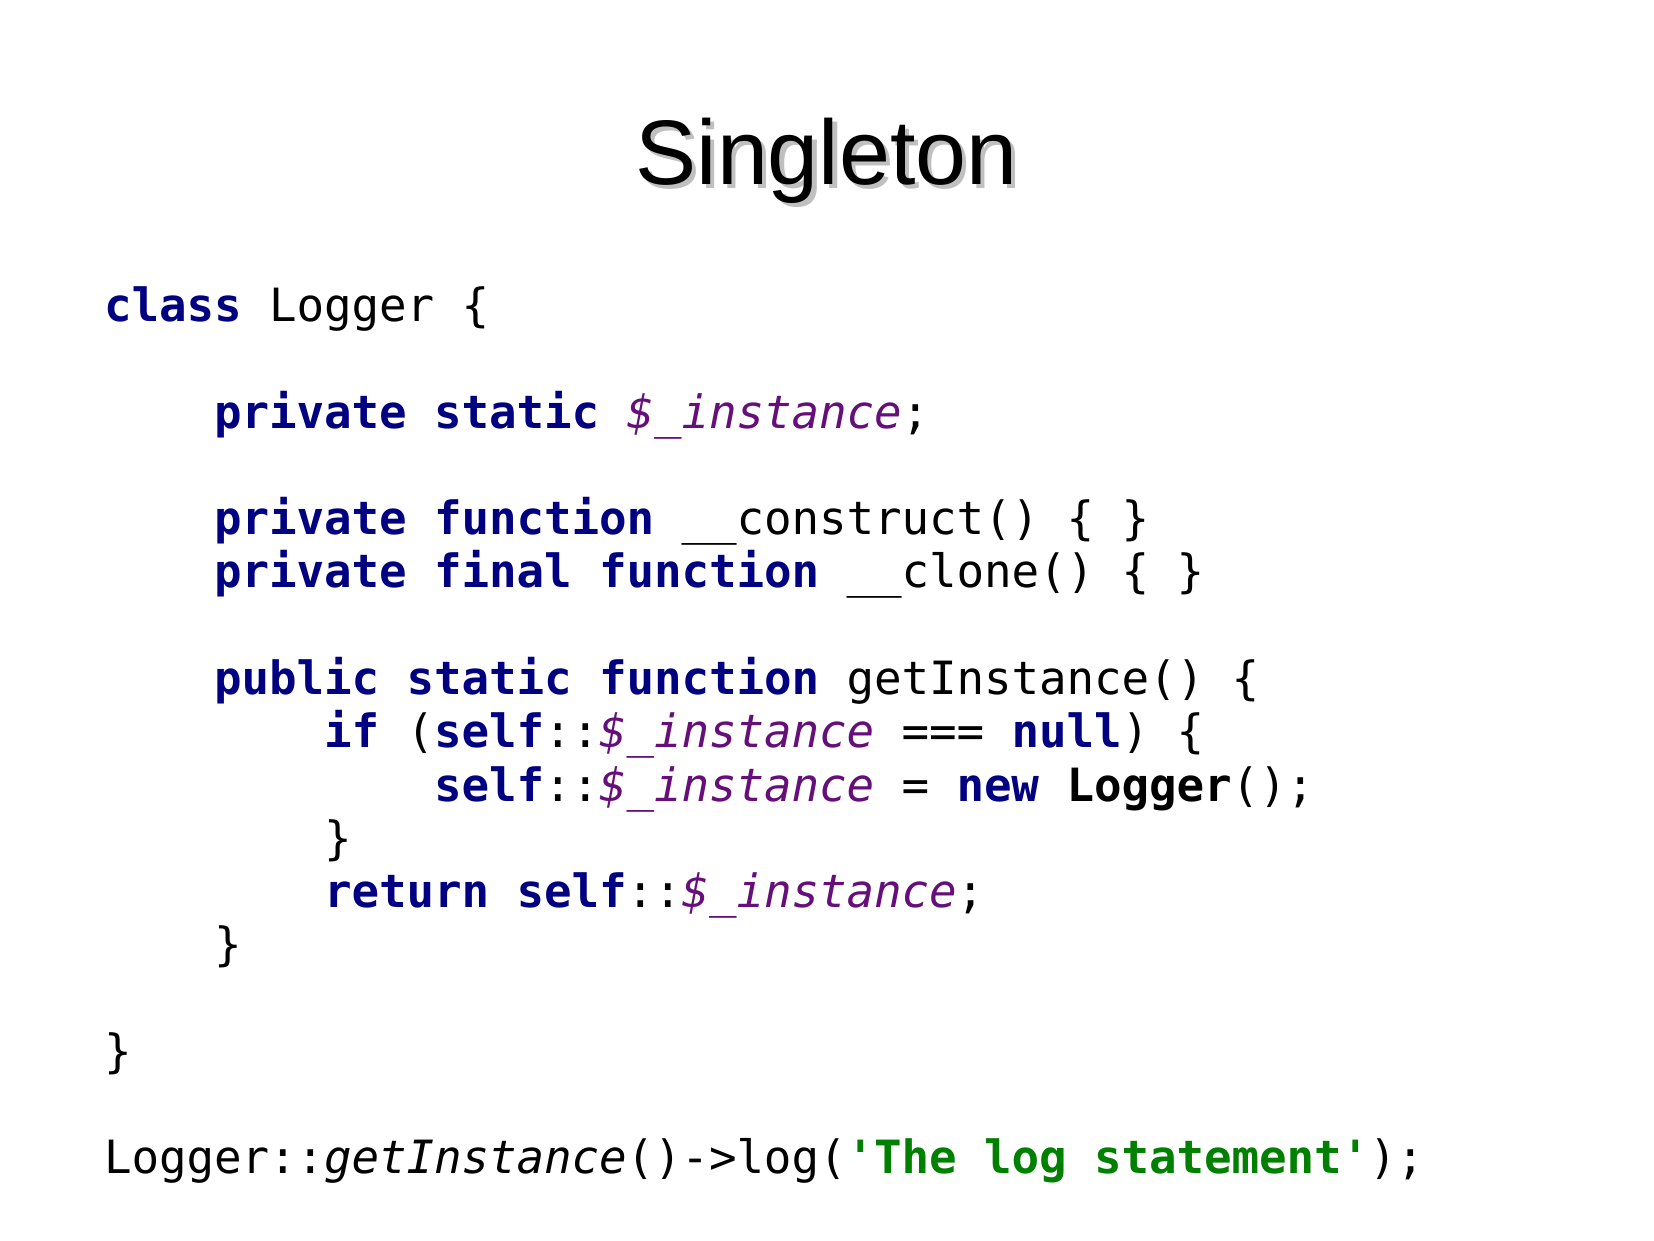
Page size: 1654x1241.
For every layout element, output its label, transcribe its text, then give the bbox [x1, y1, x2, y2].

title Singleton [82, 49, 1571, 257]
text_box class Logger { private static $_instance; private function __construct() { } private final function __clone() { } public static function getInstance() { if (self::$_instance === null) { self::$_instance = new Logger(); } return self::$_instance; } } Logger::getInstance()->log('The log statement'); [89, 271, 1560, 1193]
